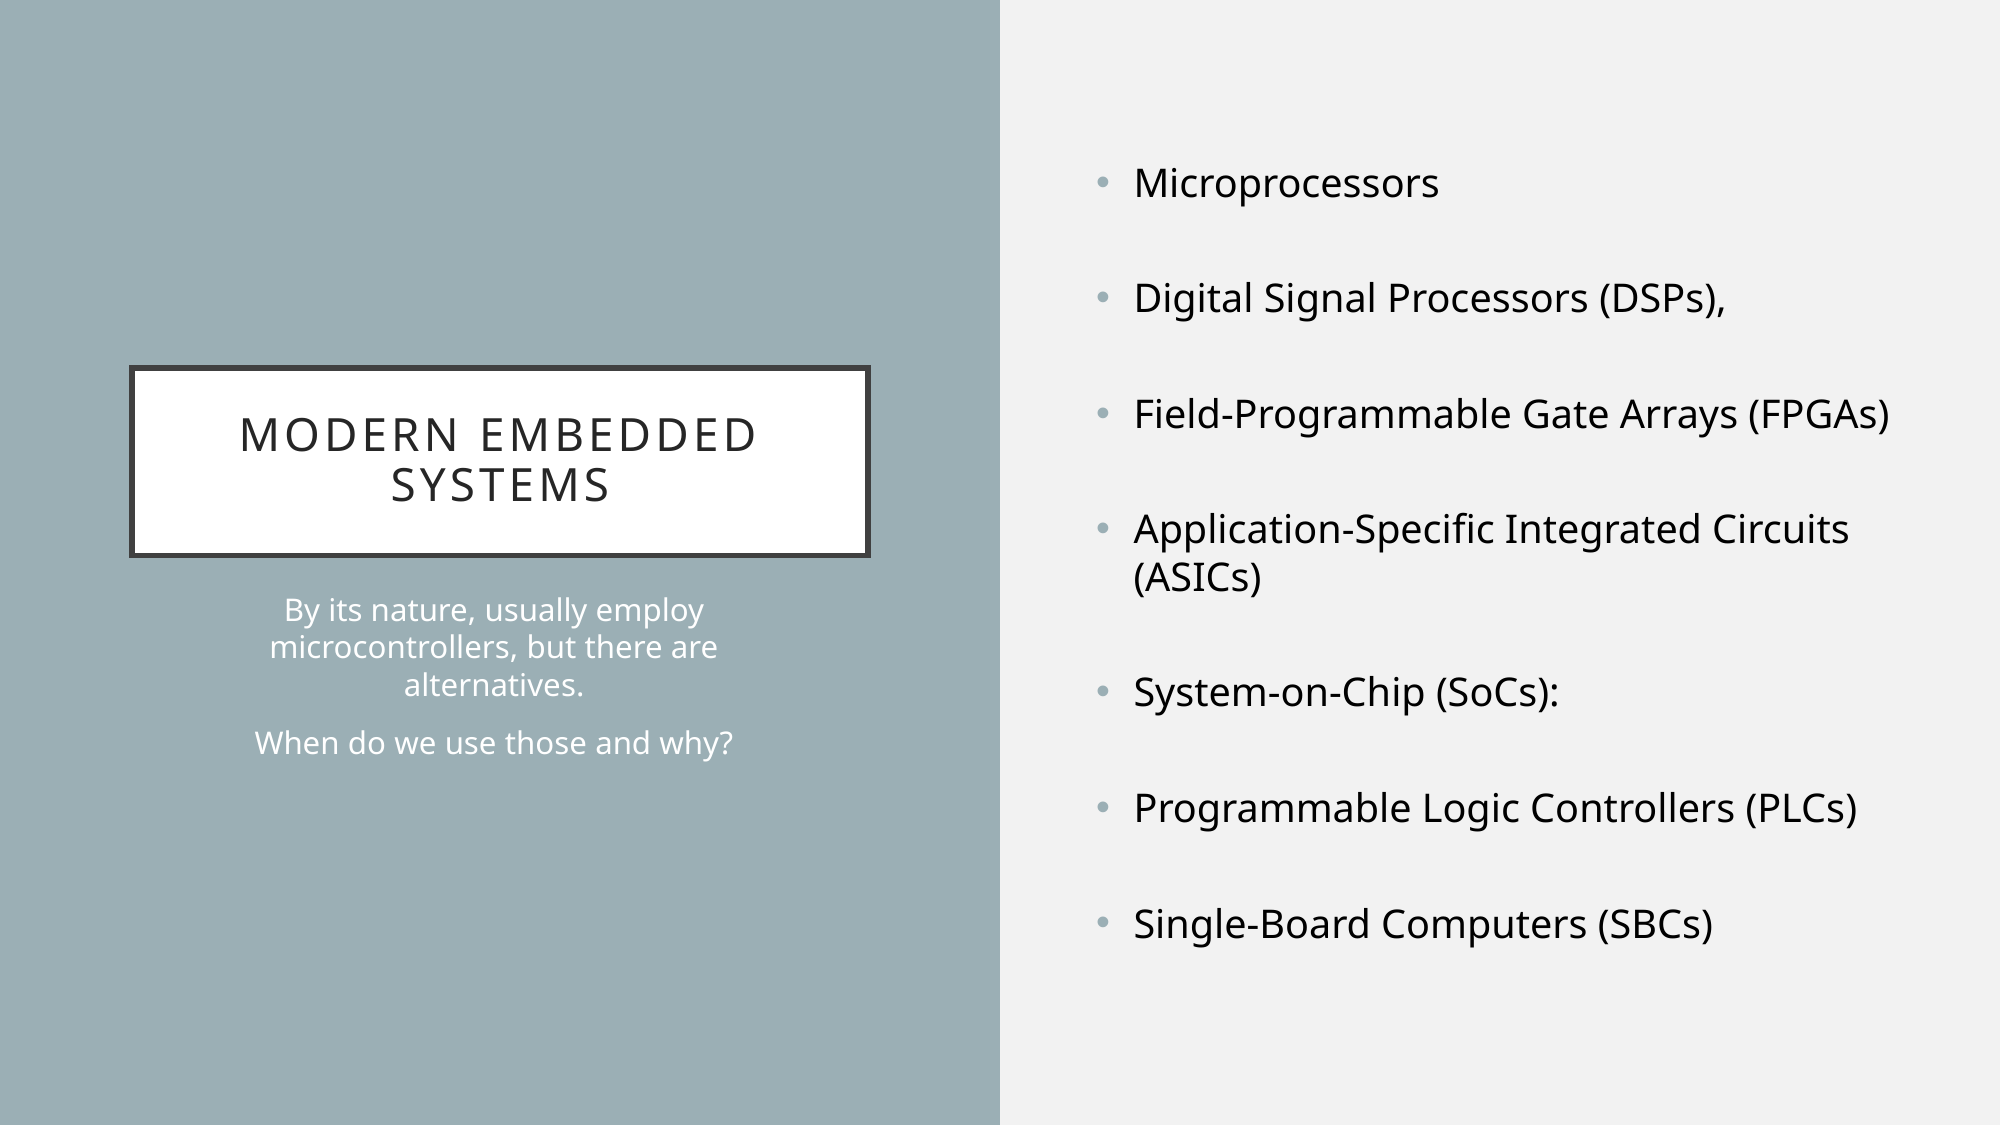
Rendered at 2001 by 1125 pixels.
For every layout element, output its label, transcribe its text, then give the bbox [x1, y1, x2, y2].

list By its nature, usually employ microcontrollers, but there are alternatives. When do we use those and why? [183, 582, 806, 943]
list Microprocessors Digital Signal Processors (DSPs), Field-Programmable Gate Arrays (FPGAs) Application-Specific Integrated Circuits (ASICs) System-on-Chip (SoCs): Programmable Logic Controllers (PLCs) Single-Board Computers (SBCs) [1081, 150, 1916, 961]
title Modern embedded systems [131, 368, 868, 556]
